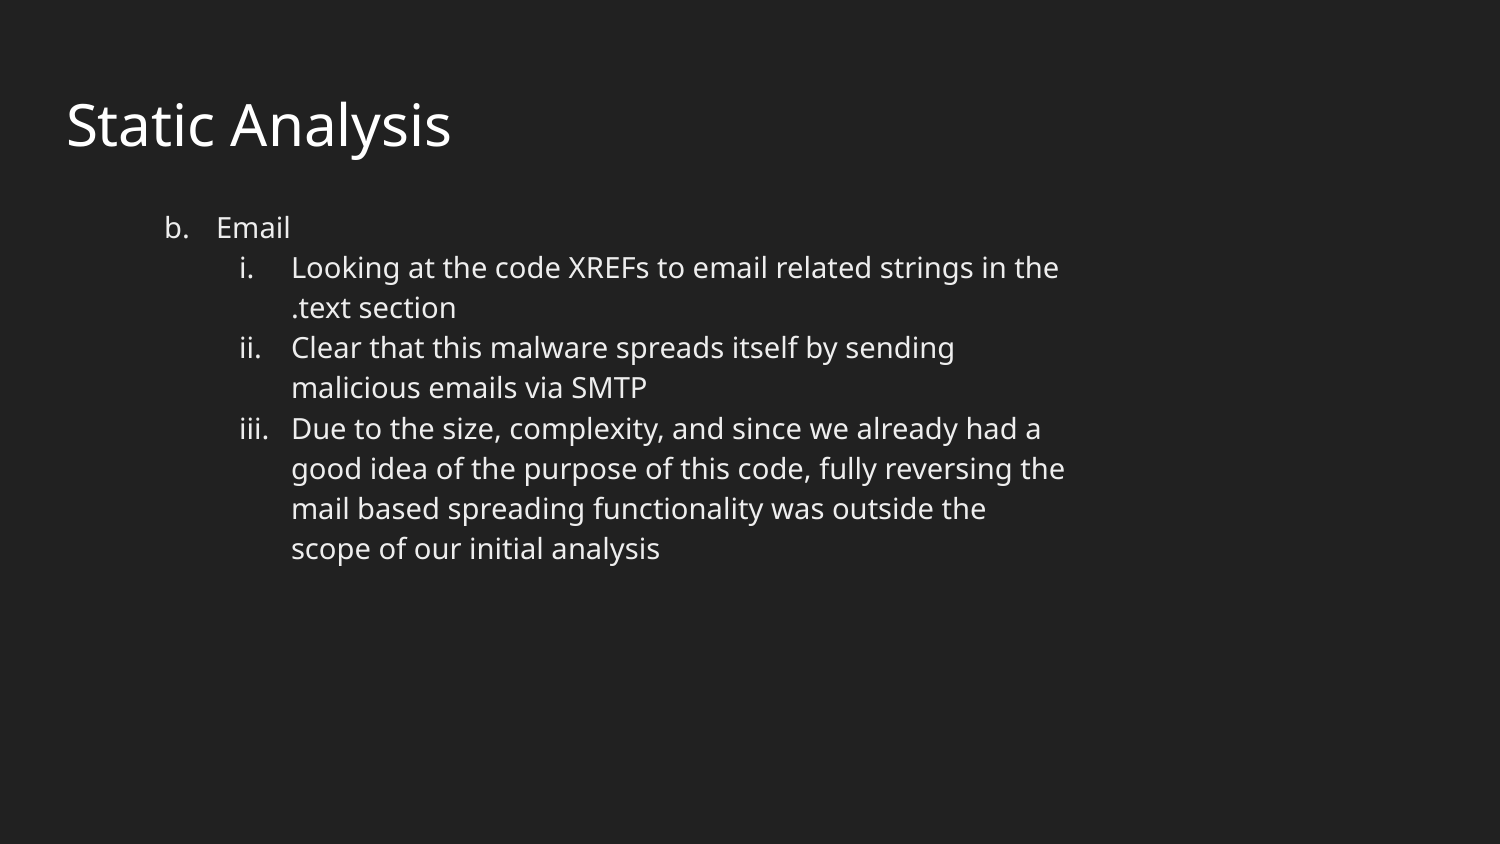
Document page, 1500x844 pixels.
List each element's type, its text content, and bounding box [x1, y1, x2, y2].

list Email Looking at the code XREFs to email related strings in the .text section Clear that this malware spreads itself by sending malicious emails via SMTP Due to the size, complexity, and since we already had a good idea of the purpose of this code, fully reversing the mail based spreading functionality was outside the scope of our initial analysis [51, 189, 1082, 750]
title Static Analysis [51, 72, 1449, 167]
